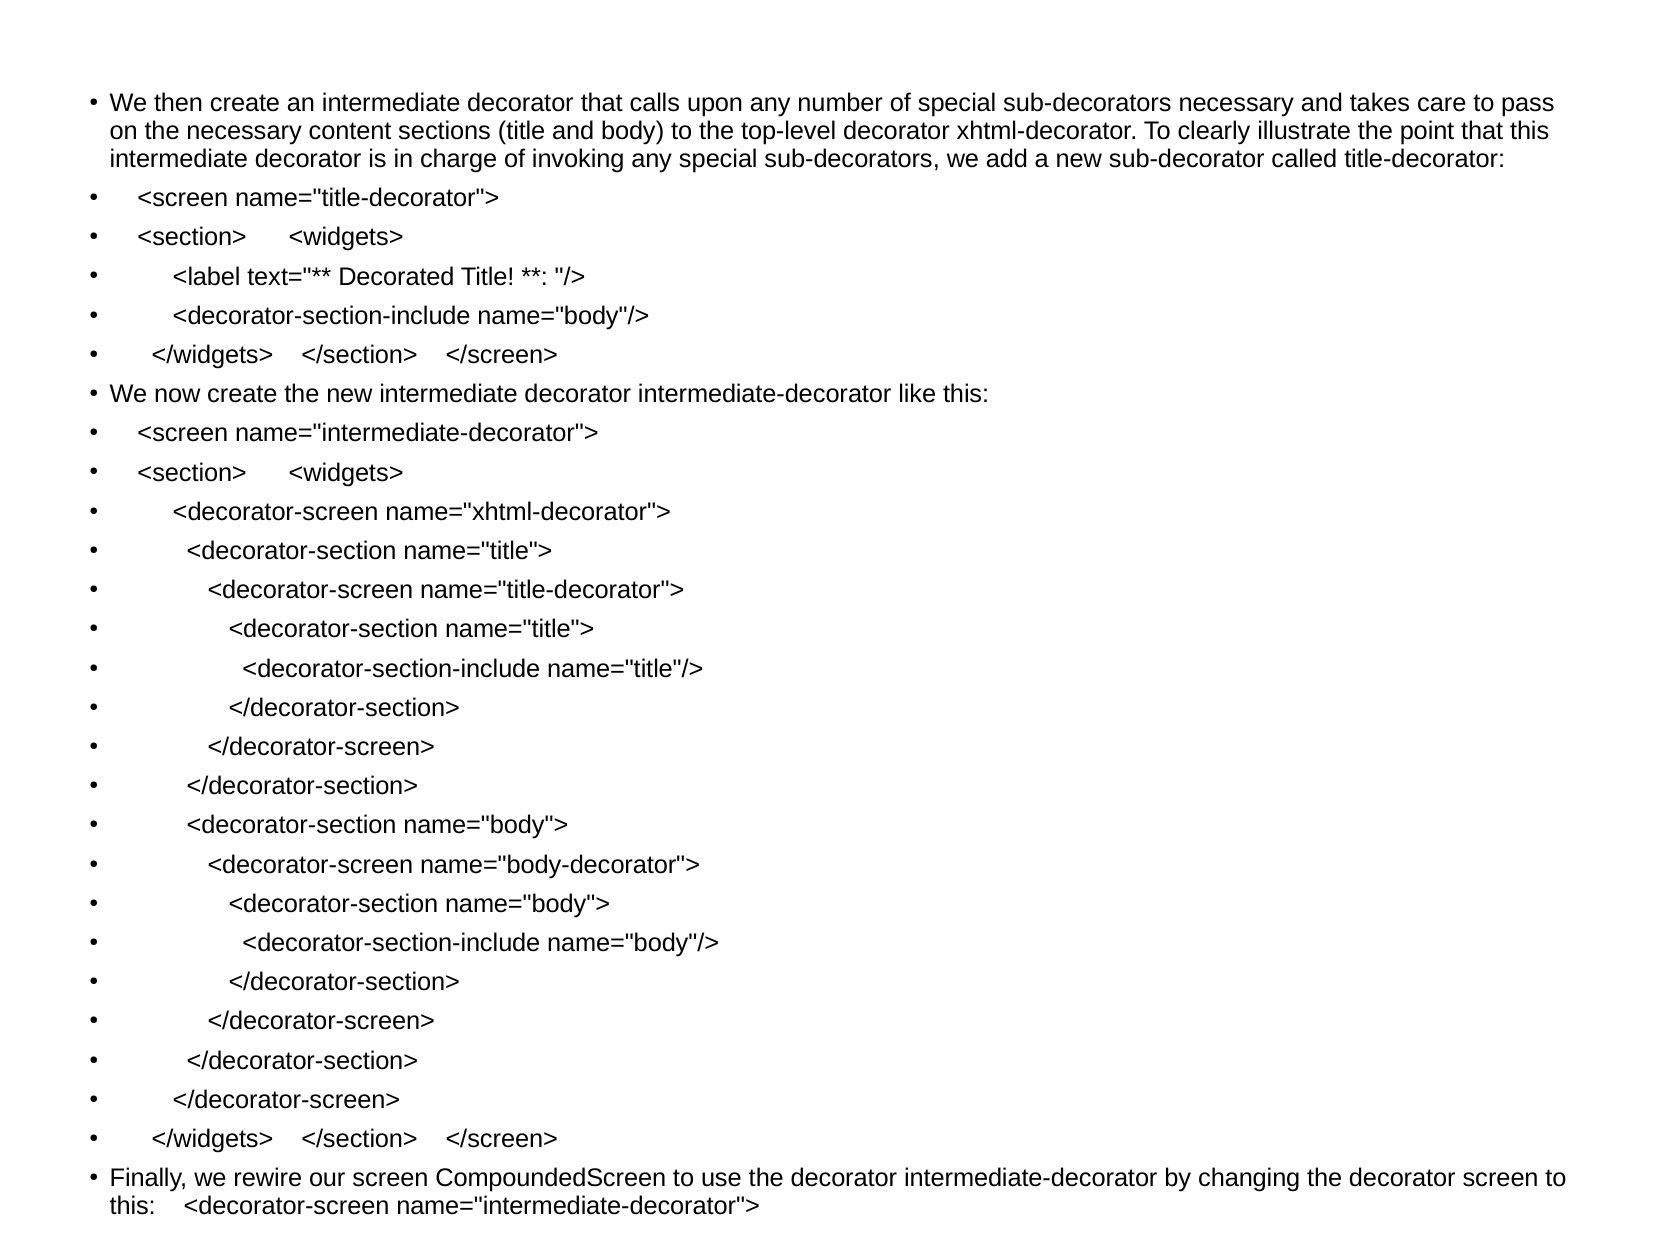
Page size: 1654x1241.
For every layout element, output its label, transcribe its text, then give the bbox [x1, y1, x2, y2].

list We then create an intermediate decorator that calls upon any number of special sub-decorators necessary and takes care to pass on the necessary content sections (title and body) to the top-level decorator xhtml-decorator. To clearly illustrate the point that this intermediate decorator is in charge of invoking any special sub-decorators, we add a new sub-decorator called title-decorator: <screen name="title-decorator"> <section> <widgets> <label text="** Decorated Title! **: "/> <decorator-section-include name="body"/> </widgets> </section> </screen> We now create the new intermediate decorator intermediate-decorator like this: <screen name="intermediate-decorator"> <section> <widgets> <decorator-screen name="xhtml-decorator"> <decorator-section name="title"> <decorator-screen name="title-decorator"> <decorator-section name="title"> <decorator-section-include name="title"/> </decorator-section> </decorator-screen> </decorator-section> <decorator-section name="body"> <decorator-screen name="body-decorator"> <decorator-section name="body"> <decorator-section-include name="body"/> </decorator-section> </decorator-screen> </decorator-section> </decorator-screen> </widgets> </section> </screen> Finally, we rewire our screen CompoundedScreen to use the decorator intermediate-decorator by changing the decorator screen to this: <decorator-screen name="intermediate-decorator"> [82, 88, 1571, 1241]
